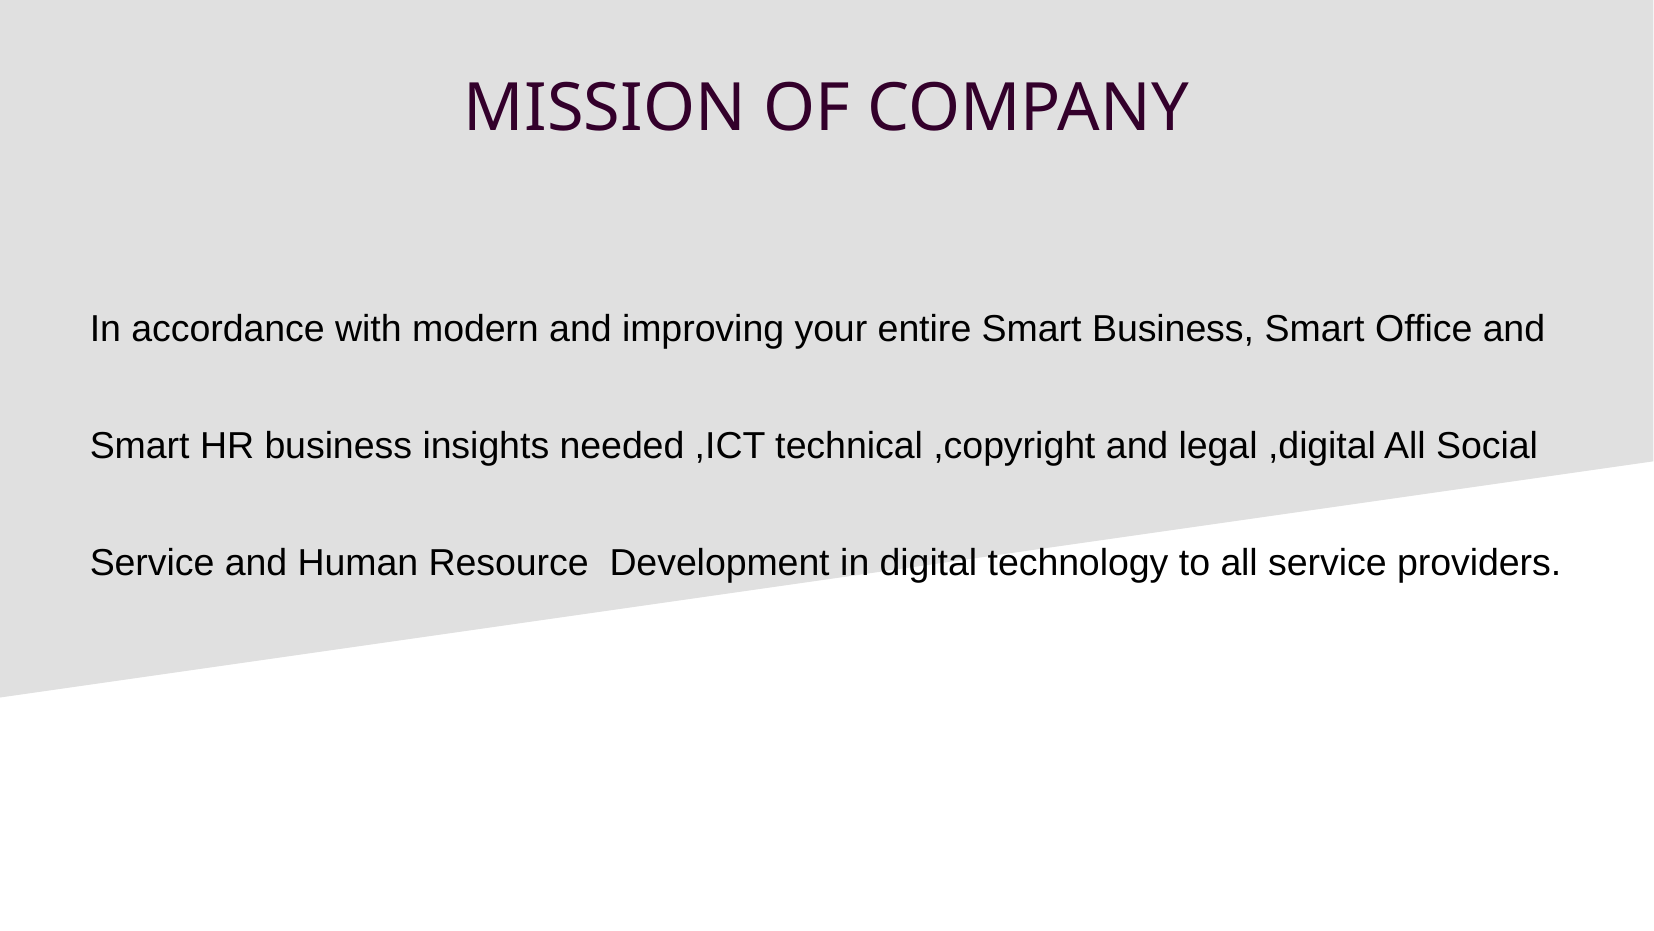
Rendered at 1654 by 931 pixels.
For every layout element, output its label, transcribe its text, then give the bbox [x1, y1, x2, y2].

title MISSION OF COMPANY [82, 14, 1571, 196]
text_box In accordance with modern and improving your entire Smart Business, Smart Office and Smart HR business insights needed ,ICT technical ,copyright and legal ,digital All Social Service and Human Resource Development in digital technology to all service providers. [75, 300, 1588, 708]
